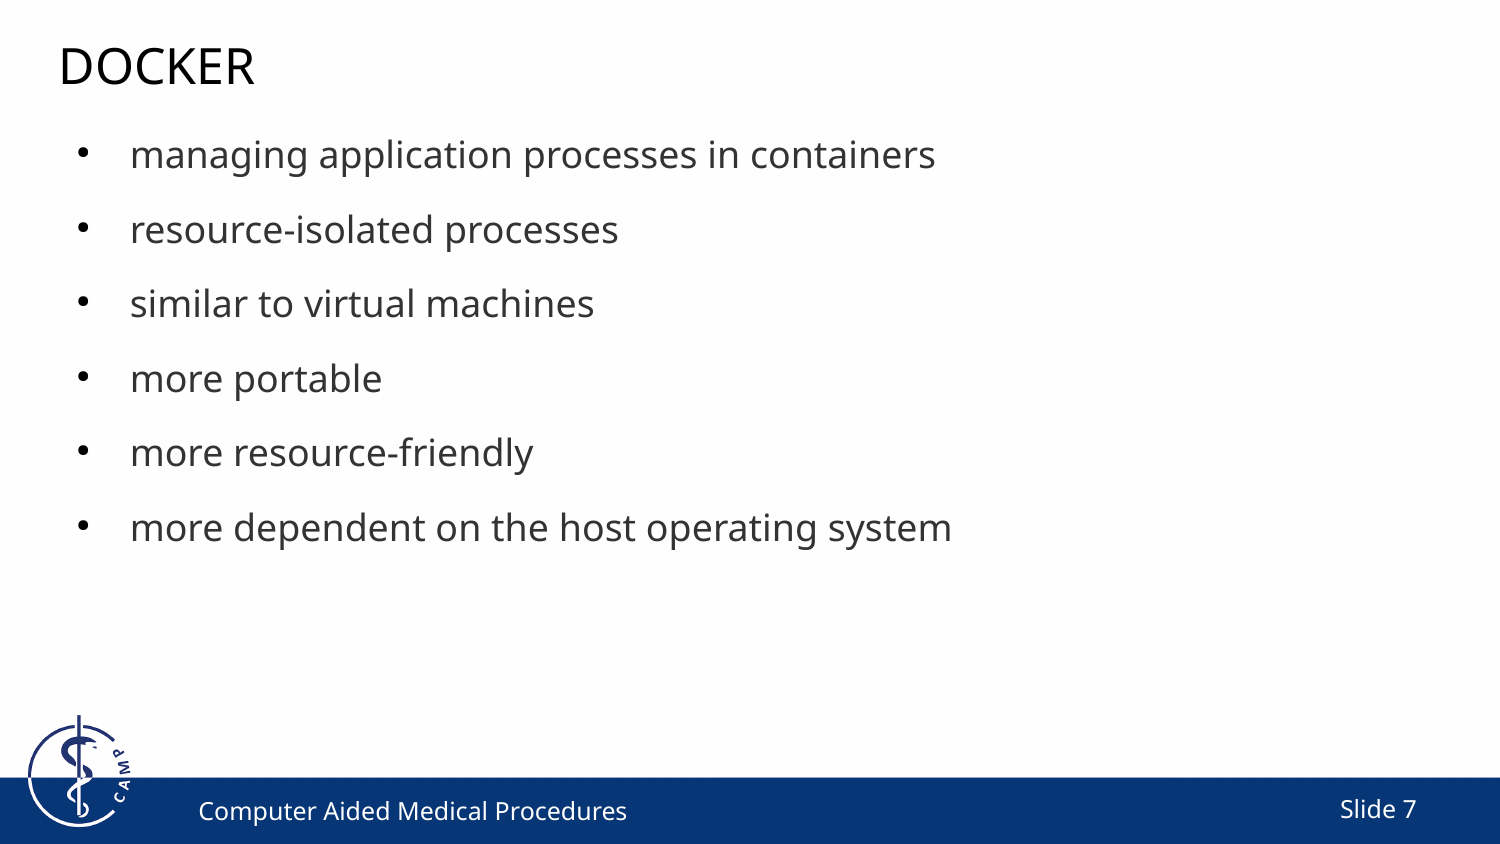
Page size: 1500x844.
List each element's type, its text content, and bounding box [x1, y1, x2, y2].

list managing application processes in containers resource-isolated processes similar to virtual machines more portable more resource-friendly more dependent on the host operating system [58, 131, 1441, 760]
text_box Slide <number> [1325, 778, 1500, 844]
picture [0, 0, 1500, 844]
title DOCKER [58, 28, 1438, 104]
text_box Computer Aided Medical Procedures [183, 778, 800, 844]
